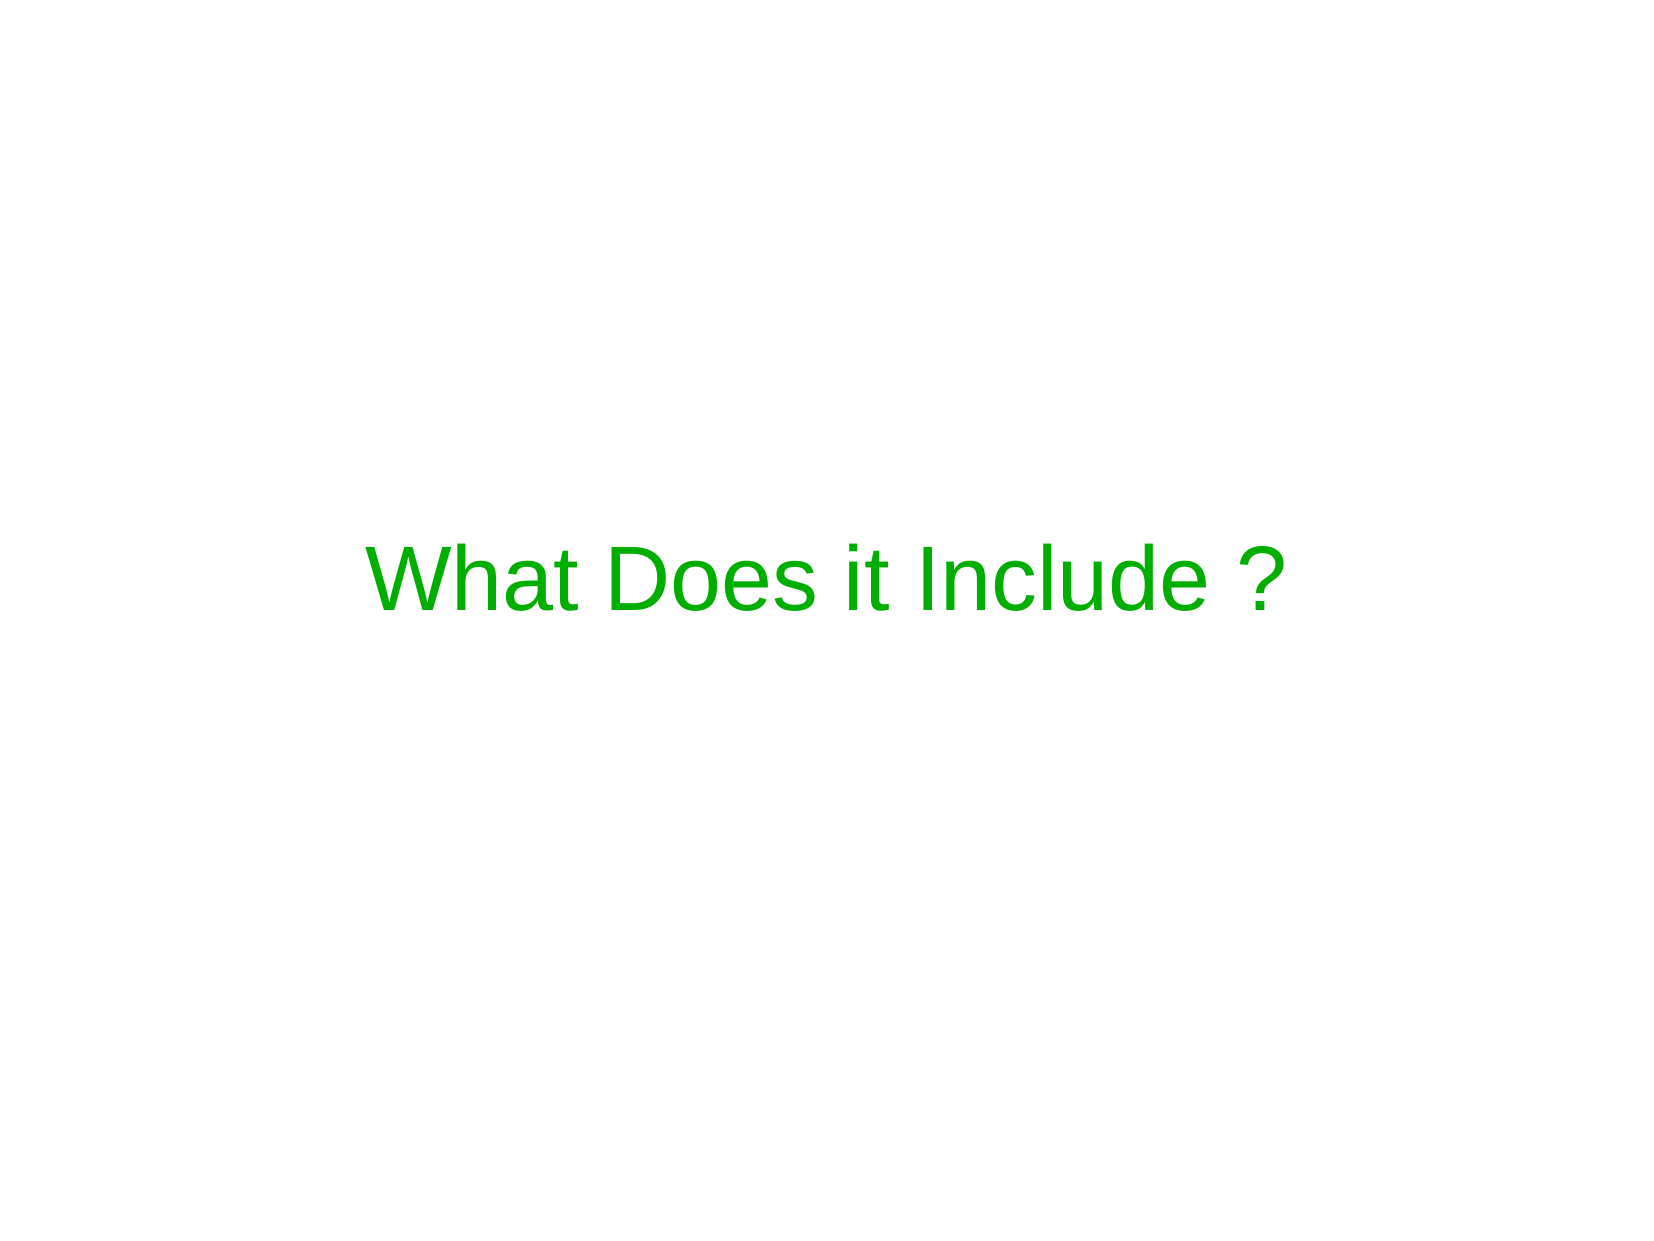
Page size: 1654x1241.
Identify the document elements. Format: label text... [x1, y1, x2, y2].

subtitle What Does it Include ? [82, 49, 1571, 1109]
